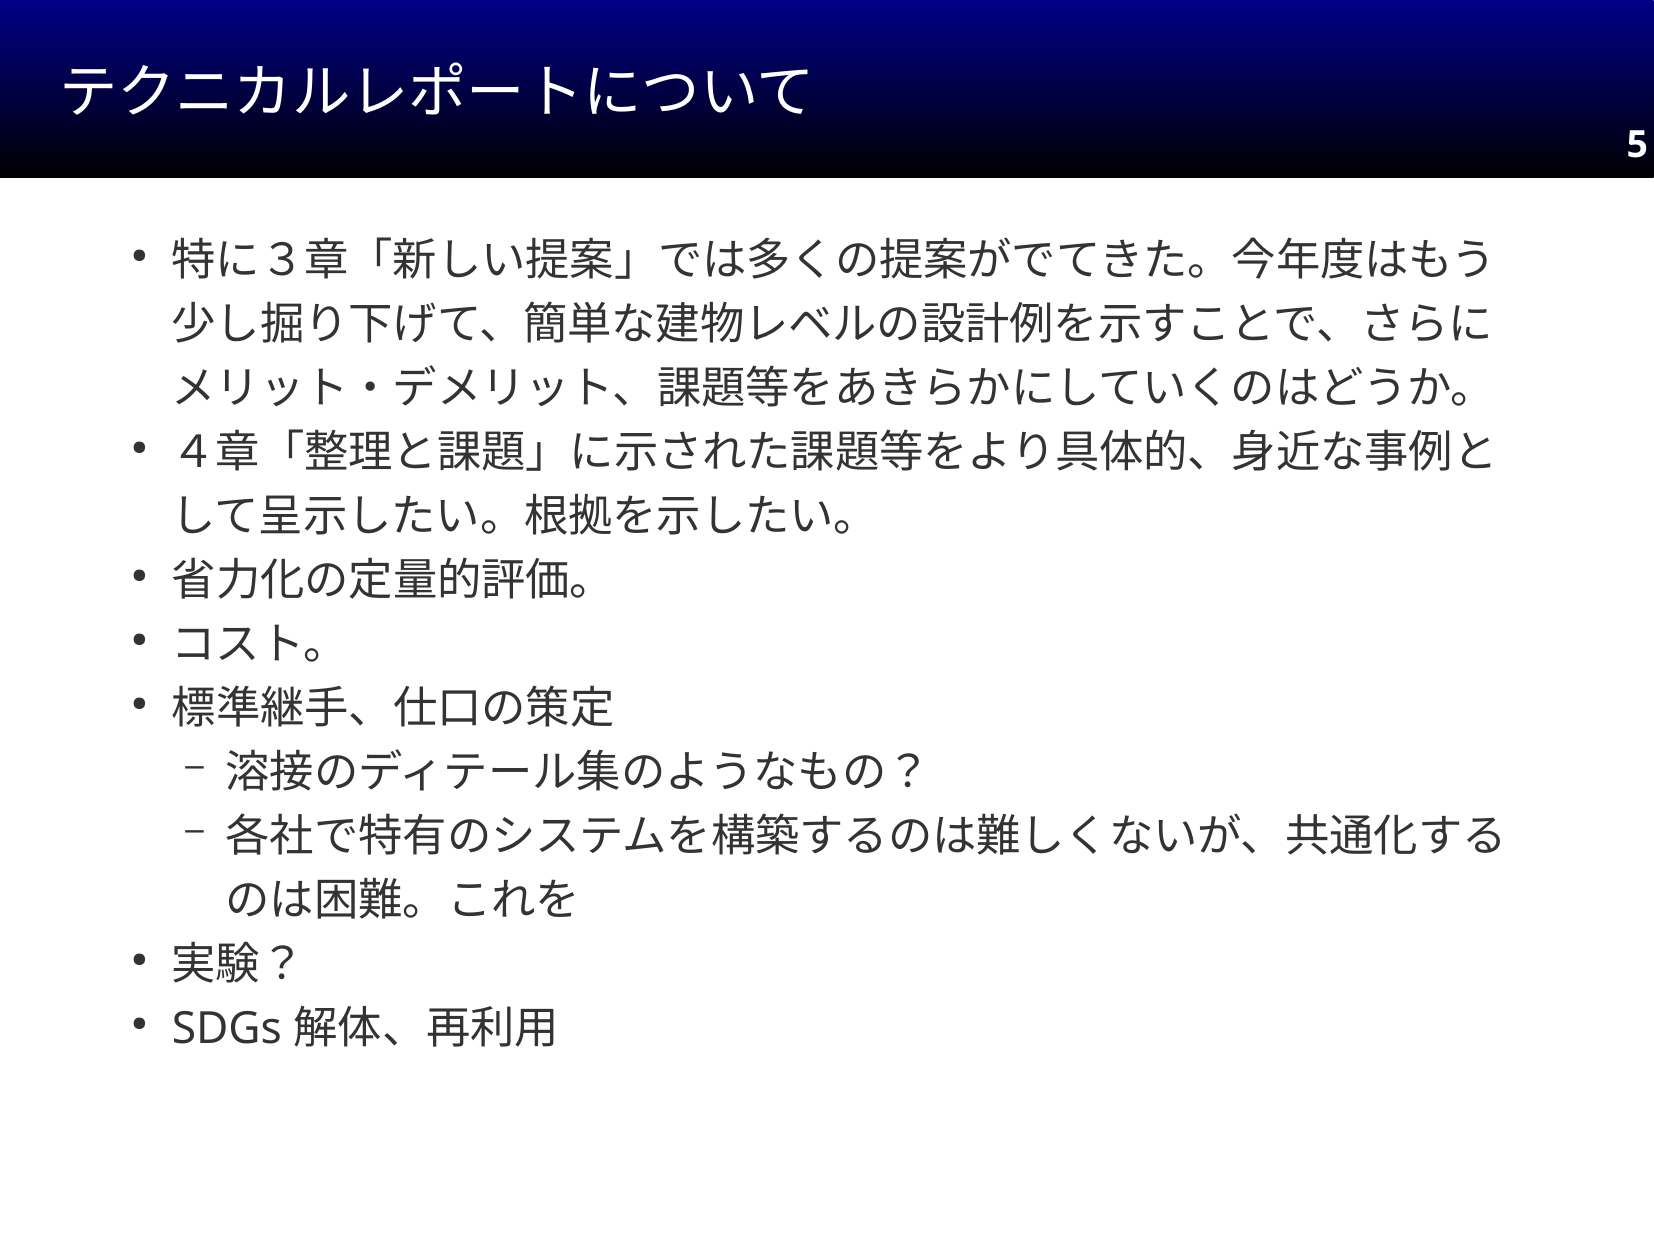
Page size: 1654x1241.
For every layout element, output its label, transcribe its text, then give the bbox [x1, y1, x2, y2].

list 特に３章「新しい提案」では多くの提案がでてきた。今年度はもう少し掘り下げて、簡単な建物レベルの設計例を示すことで、さらにメリット・デメリット、課題等をあきらかにしていくのはどうか。 ４章「整理と課題」に示された課題等をより具体的、身近な事例として呈示したい。根拠を示したい。 省力化の定量的評価。 コスト。 標準継手、仕口の策定 溶接のディテール集のようなもの？ 各社で特有のシステムを構築するのは難しくないが、共通化するのは困難。これを 実験？ SDGs 解体、再利用 [118, 224, 1536, 1074]
title テクニカルレポートについて [59, 11, 1607, 164]
